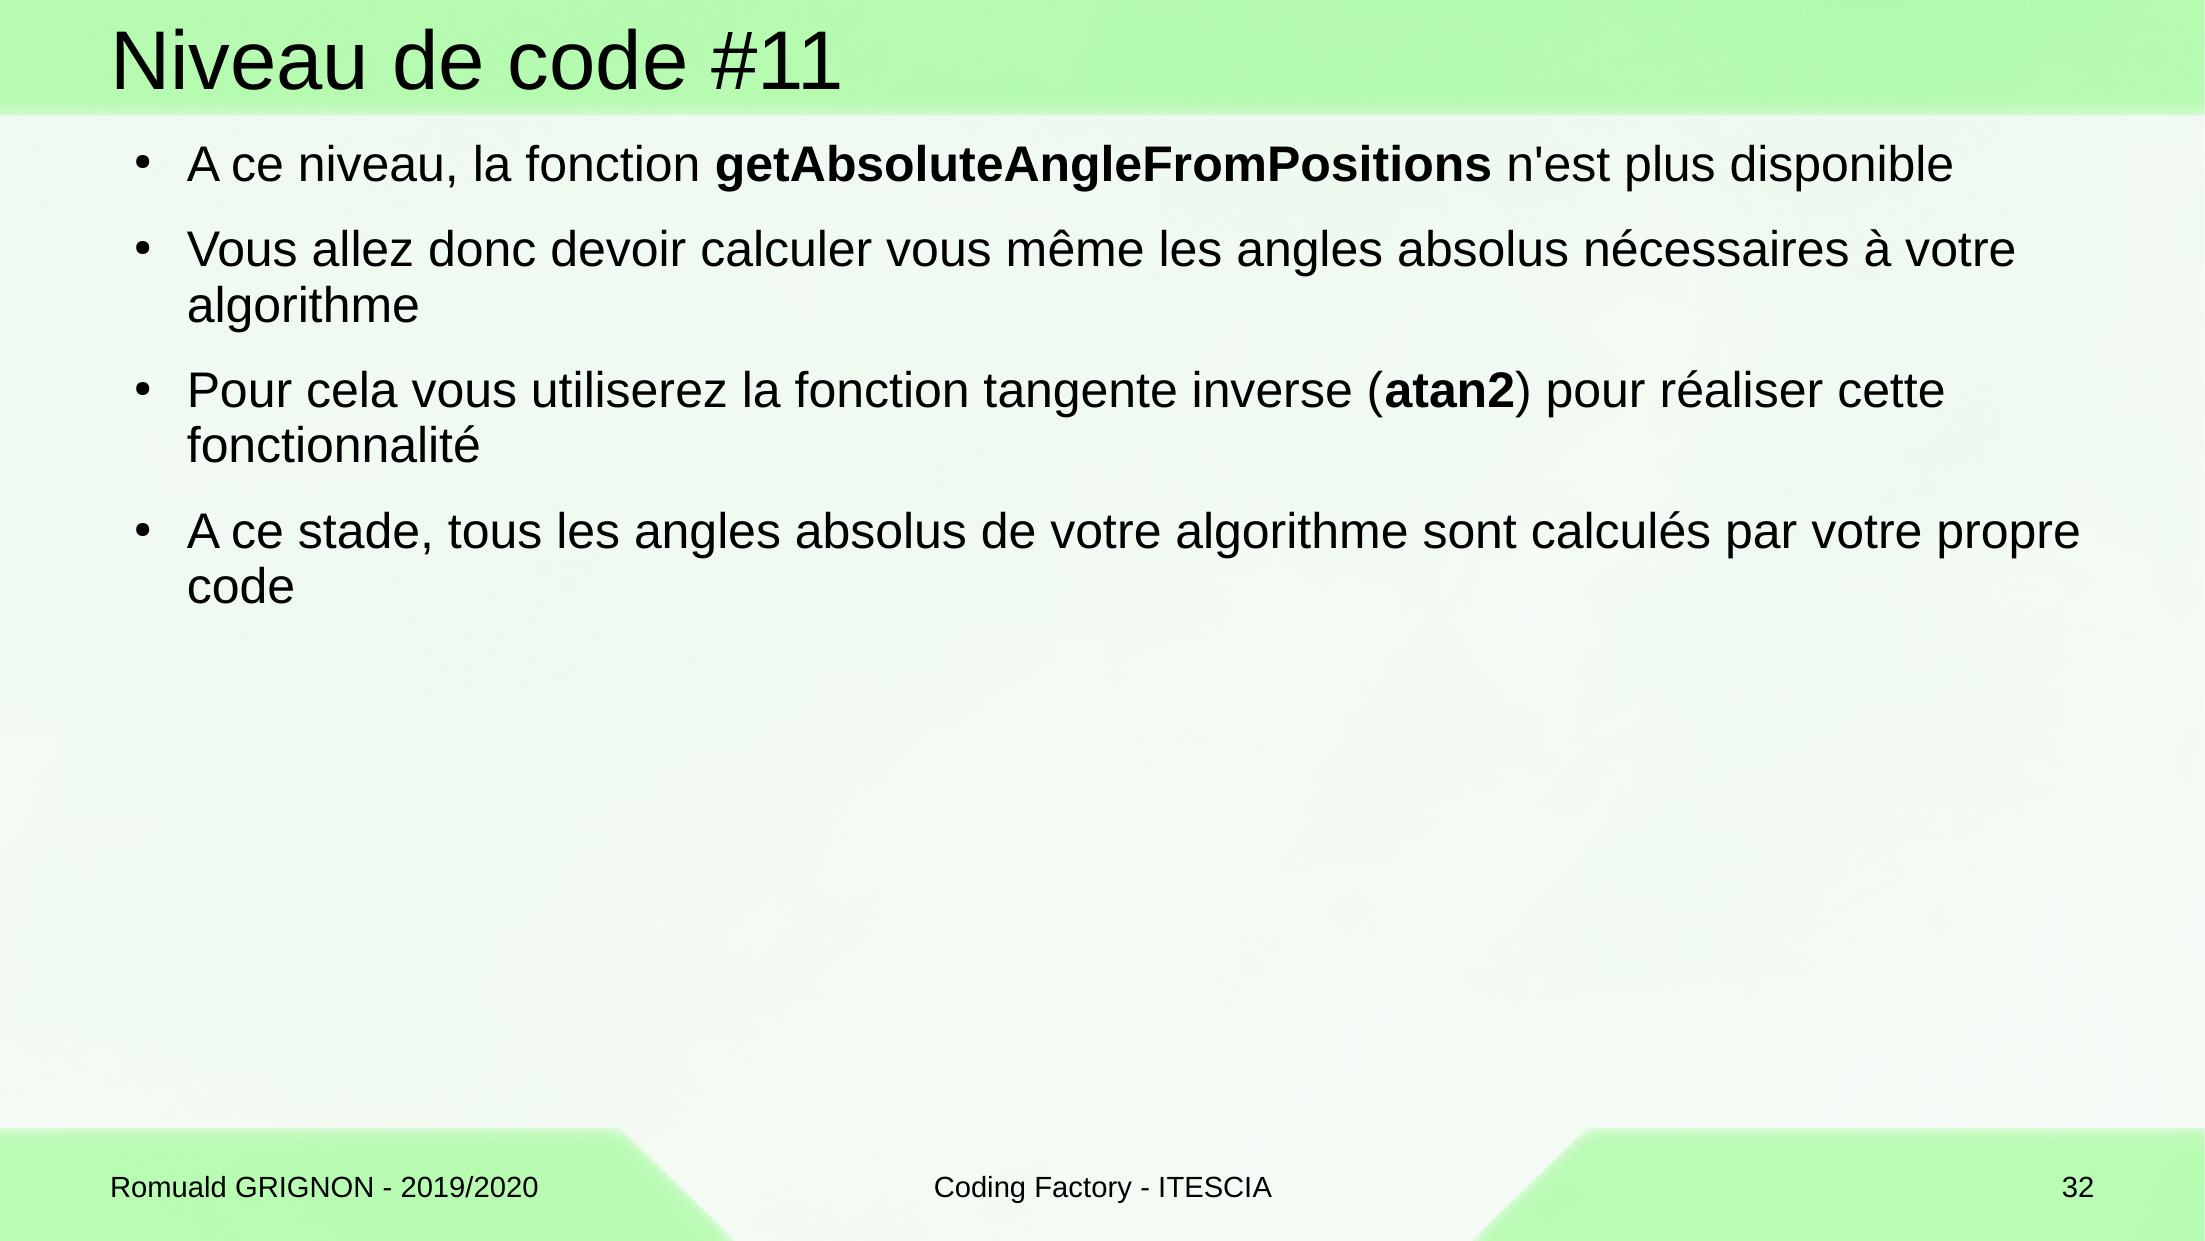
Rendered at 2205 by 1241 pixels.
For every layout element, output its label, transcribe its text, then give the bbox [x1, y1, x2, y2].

picture [0, 0, 2205, 1241]
list A ce niveau, la fonction getAbsoluteAngleFromPositions n'est plus disponible Vous allez donc devoir calculer vous même les angles absolus nécessaires à votre algorithme Pour cela vous utiliserez la fonction tangente inverse (atan2) pour réaliser cette fonctionnalité A ce stade, tous les angles absolus de votre algorithme sont calculés par votre propre code [116, 206, 2101, 1149]
title Niveau de code #11 [110, 49, 2095, 257]
